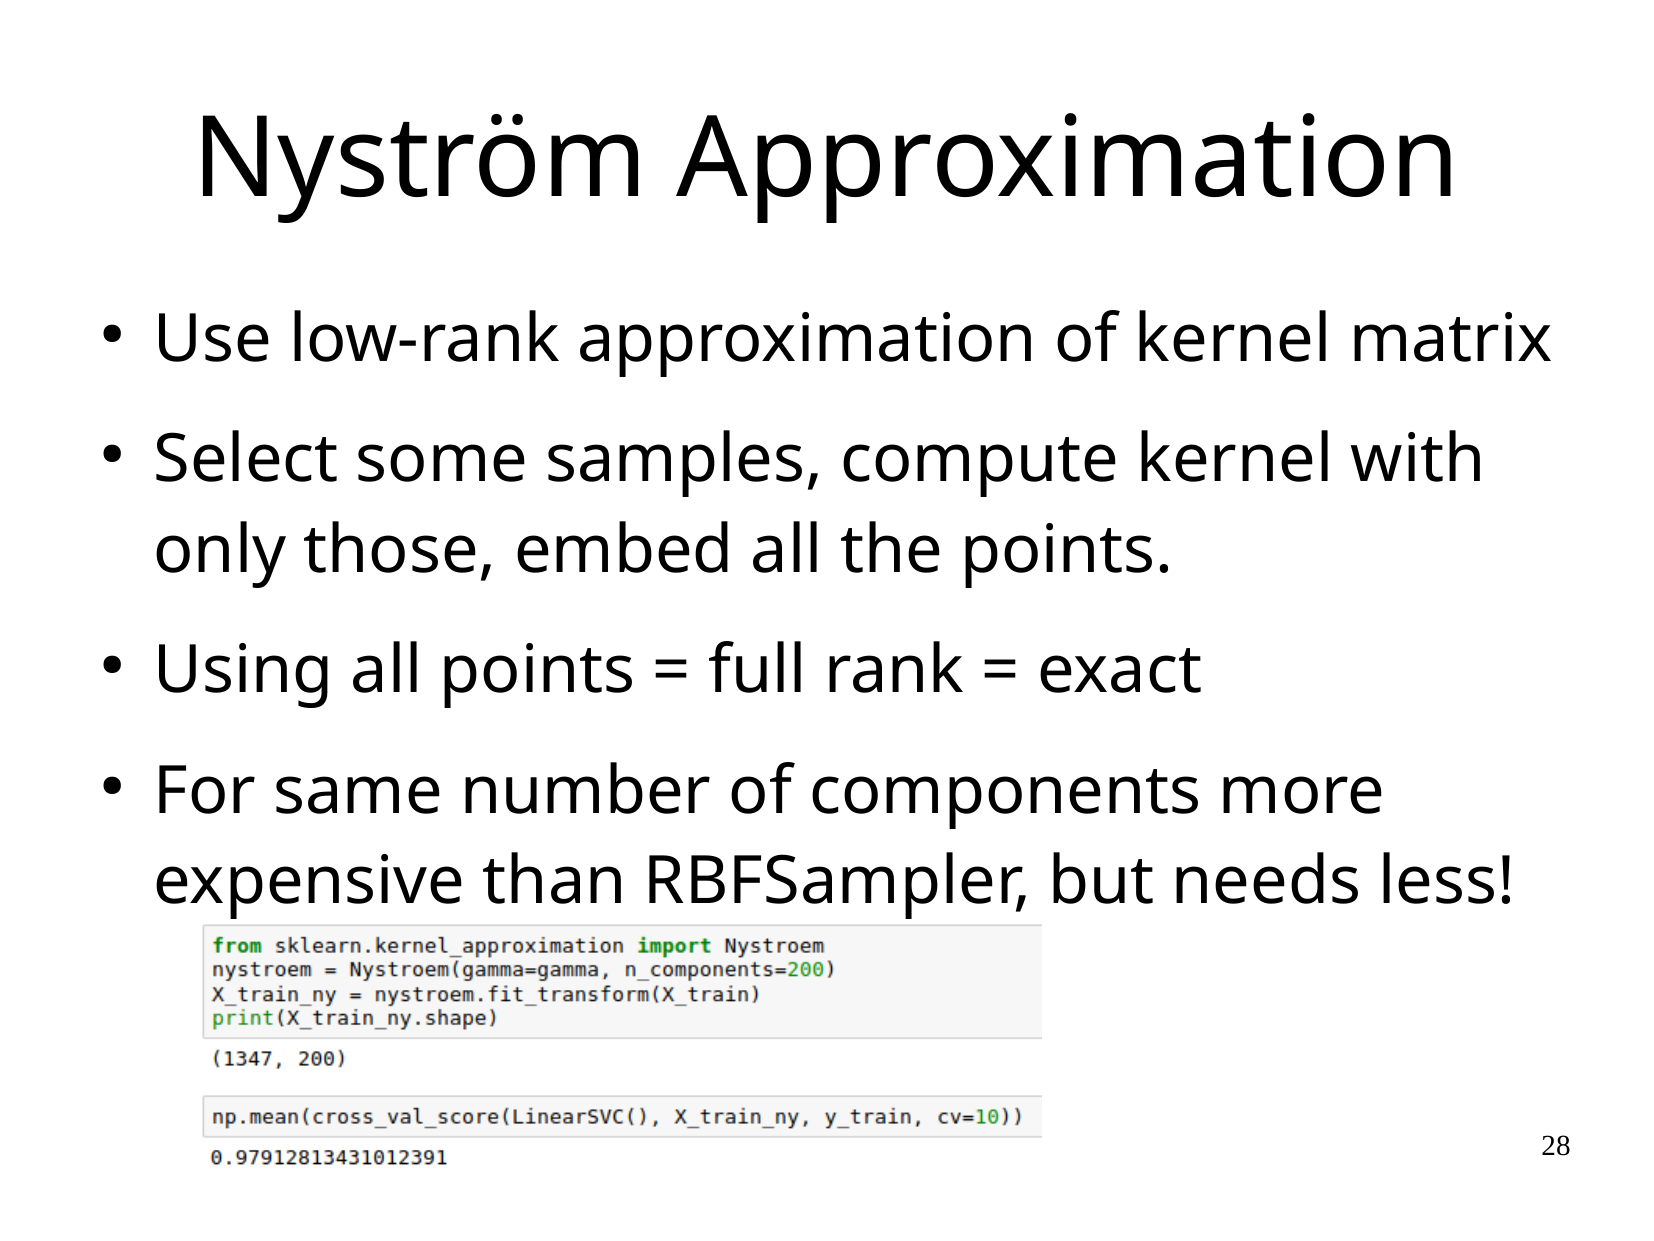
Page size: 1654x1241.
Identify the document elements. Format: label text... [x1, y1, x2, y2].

list Use low-rank approximation of kernel matrix Select some samples, compute kernel with only those, embed all the points. Using all points = full rank = exact For same number of components more expensive than RBFSampler, but needs less! [82, 290, 1571, 1010]
title Nyström Approximation [82, 49, 1571, 257]
picture [195, 920, 1042, 1186]
